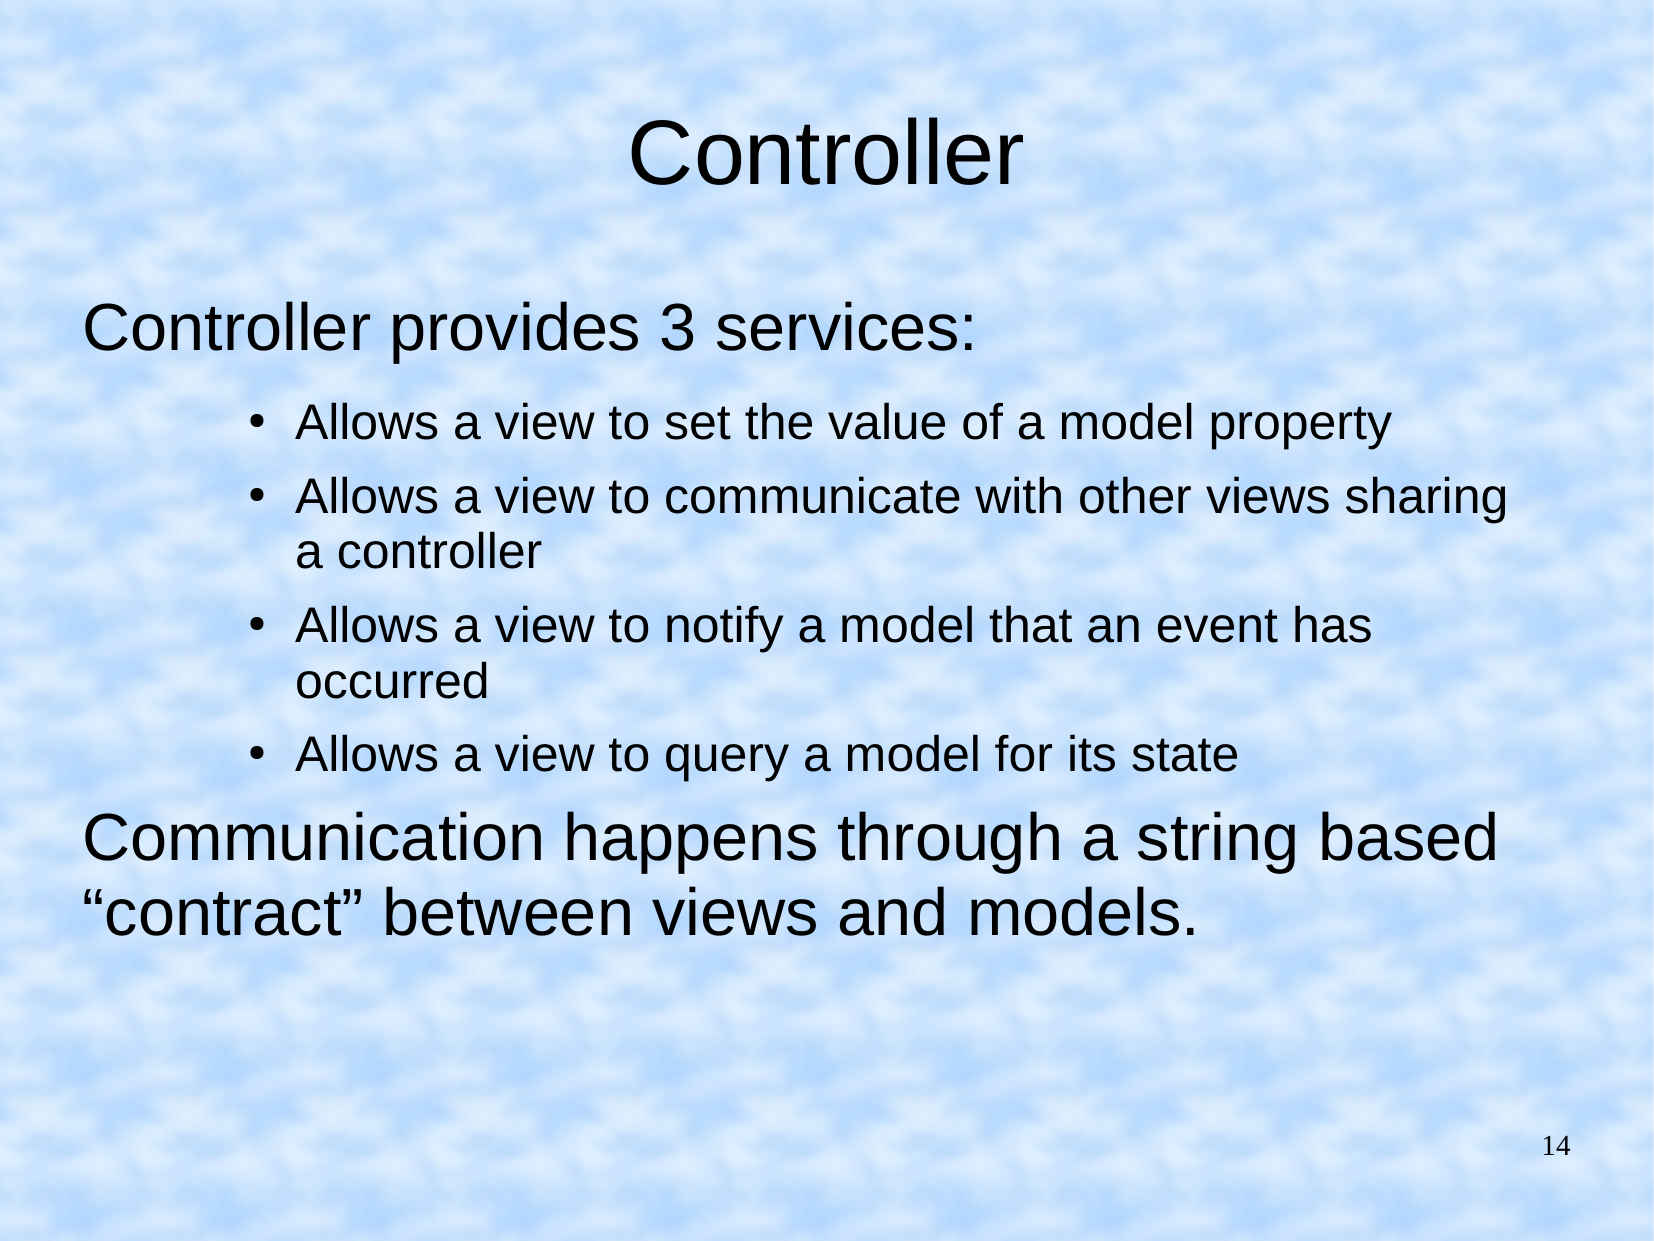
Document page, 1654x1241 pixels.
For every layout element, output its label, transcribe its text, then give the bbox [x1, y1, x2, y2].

title Controller [82, 49, 1571, 257]
list Controller provides 3 services: Allows a view to set the value of a model property Allows a view to communicate with other views sharing a controller Allows a view to notify a model that an event has occurred Allows a view to query a model for its state Communication happens through a string based “contract” between views and models. [82, 290, 1538, 1010]
picture [0, 0, 1654, 1241]
